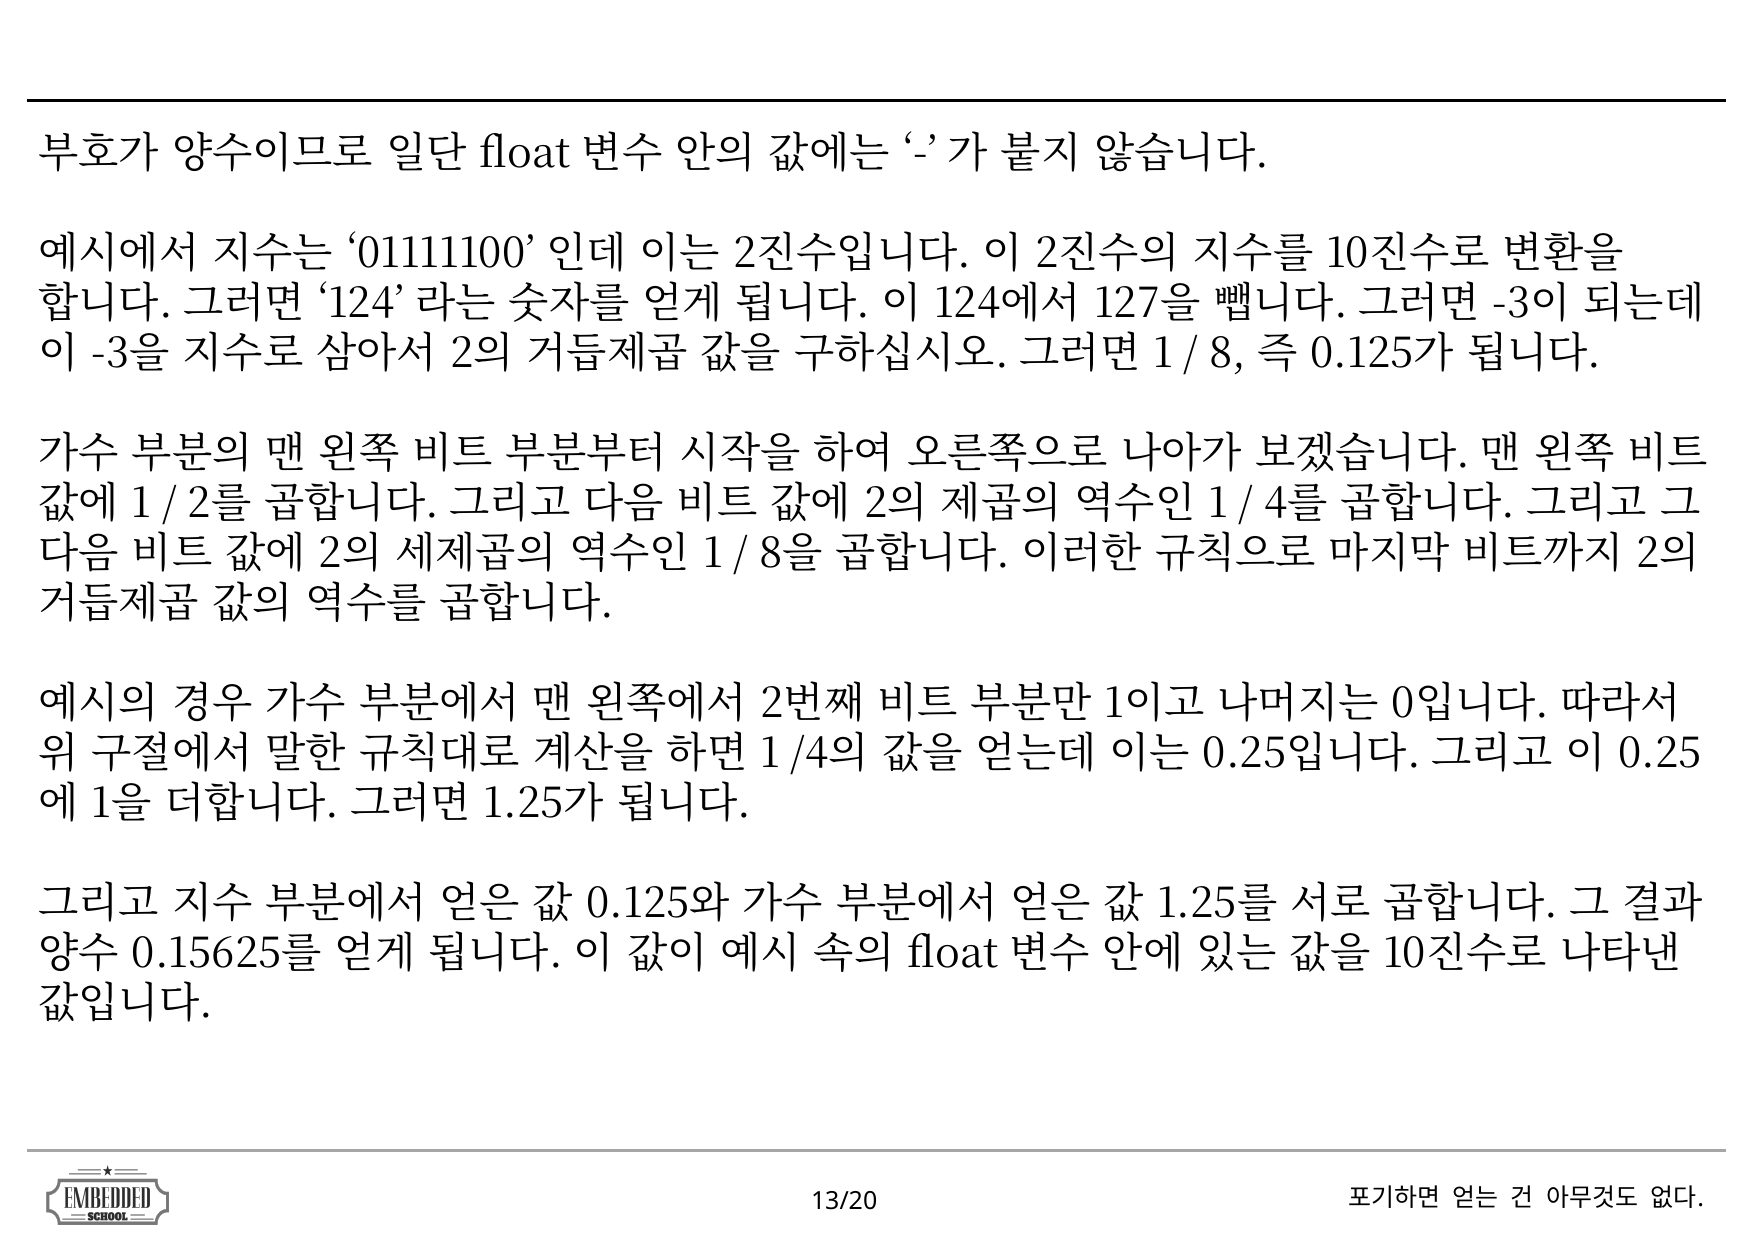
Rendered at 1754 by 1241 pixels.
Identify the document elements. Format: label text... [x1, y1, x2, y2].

text_box 부호가 양수이므로 일단 float 변수 안의 값에는 ‘-’ 가 붙지 않습니다. 예시에서 지수는 ‘01111100’ 인데 이는 2진수입니다. 이 2진수의 지수를 10진수로 변환을 합니다. 그러면 ‘124’ 라는 숫자를 얻게 됩니다. 이 124에서 127을 뺍니다. 그러면 -3이 되는데 이 -3을 지수로 삼아서 2의 거듭제곱 값을 구하십시오. 그러면 1 / 8, 즉 0.125가 됩니다. 가수 부분의 맨 왼쪽 비트 부분부터 시작을 하여 오른쪽으로 나아가 보겠습니다. 맨 왼쪽 비트 값에 1 / 2를 곱합니다. 그리고 다음 비트 값에 2의 제곱의 역수인 1 / 4를 곱합니다. 그리고 그 다음 비트 값에 2의 세제곱의 역수인 1 / 8을 곱합니다. 이러한 규칙으로 마지막 비트까지 2의 거듭제곱 값의 역수를 곱합니다. 예시의 경우 가수 부분에서 맨 왼쪽에서 2번째 비트 부분만 1이고 나머지는 0입니다. 따라서 위 구절에서 말한 규칙대로 계산을 하면 1 /4의 값을 얻는데 이는 0.25입니다. 그리고 이 0.25에 1을 더합니다. 그러면 1.25가 됩니다. 그리고 지수 부분에서 얻은 값 0.125와 가수 부분에서 얻은 값 1.25를 서로 곱합니다. 그 결과 양수 0.15625를 얻게 됩니다. 이 값이 예시 속의 float 변수 안에 있는 값을 10진수로 나타낸 값입니다. [23, 118, 1725, 1034]
text_box 13/20 [765, 1177, 923, 1223]
picture [27, 1164, 188, 1231]
